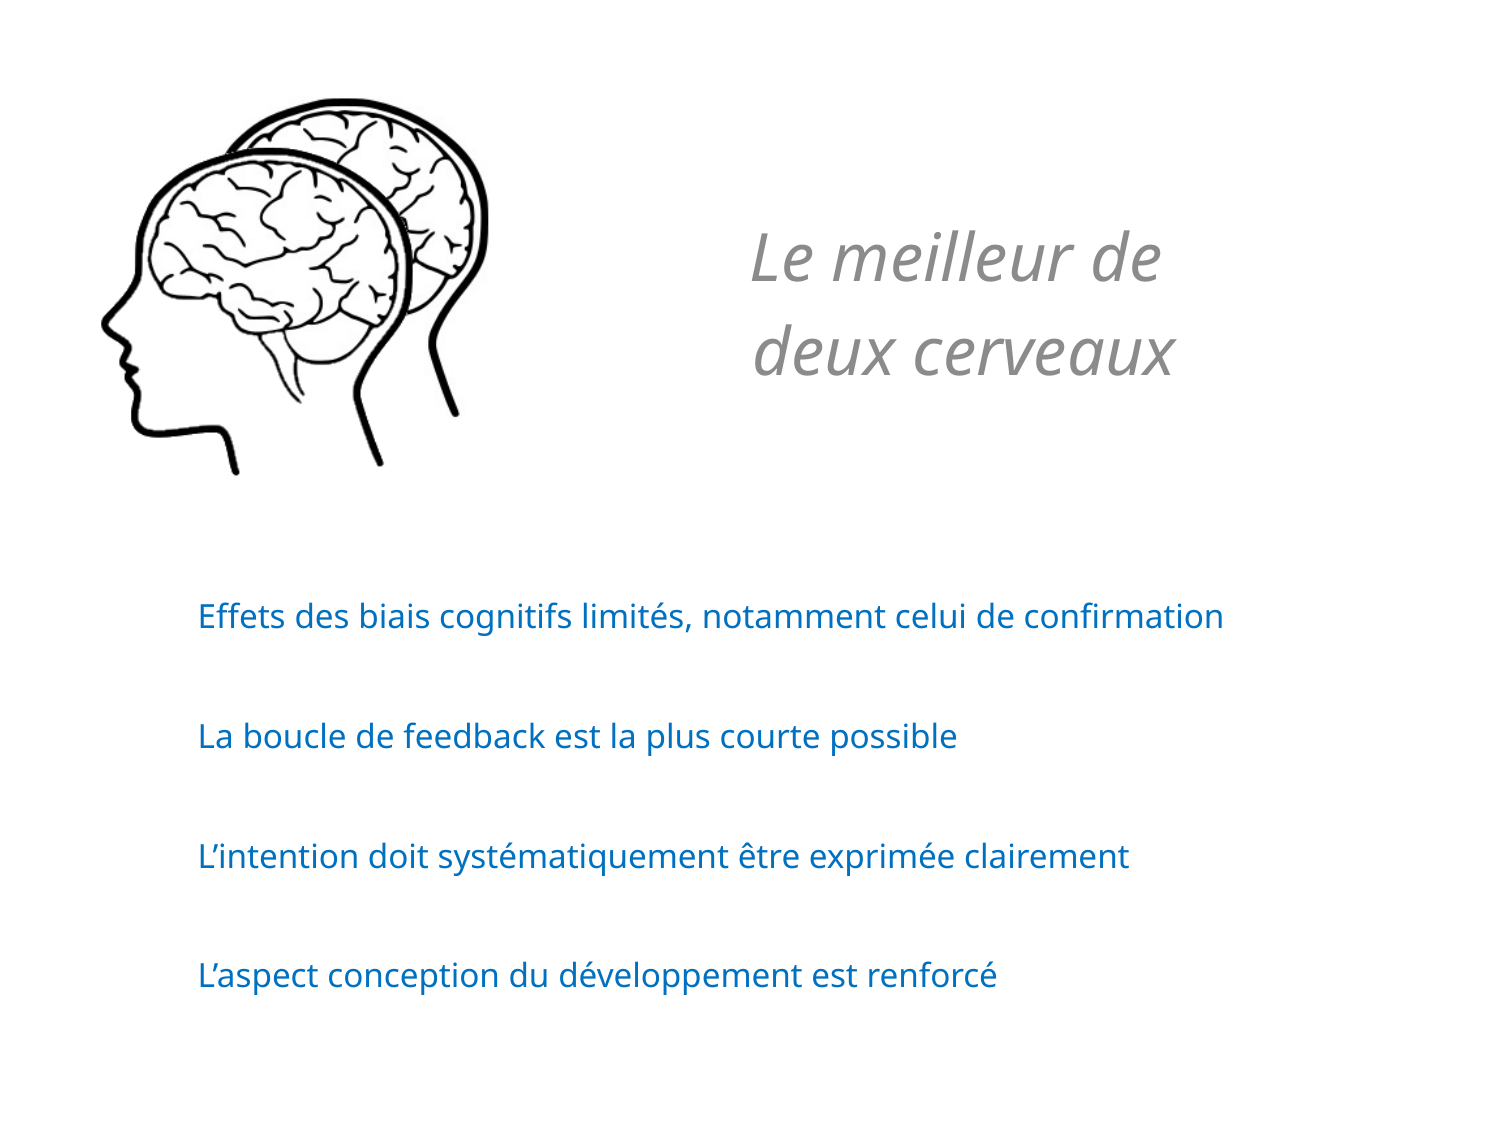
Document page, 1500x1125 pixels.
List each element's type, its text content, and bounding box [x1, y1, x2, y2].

text_box Le meilleur de deux cerveaux [506, 66, 1424, 538]
text_box Effets des biais cognitifs limités, notamment celui de confirmation La boucle de feedback est la plus courte possible L’intention doit systématiquement être exprimée clairement L’aspect conception du développement est renforcé [182, 587, 1435, 1059]
picture [100, 96, 491, 486]
